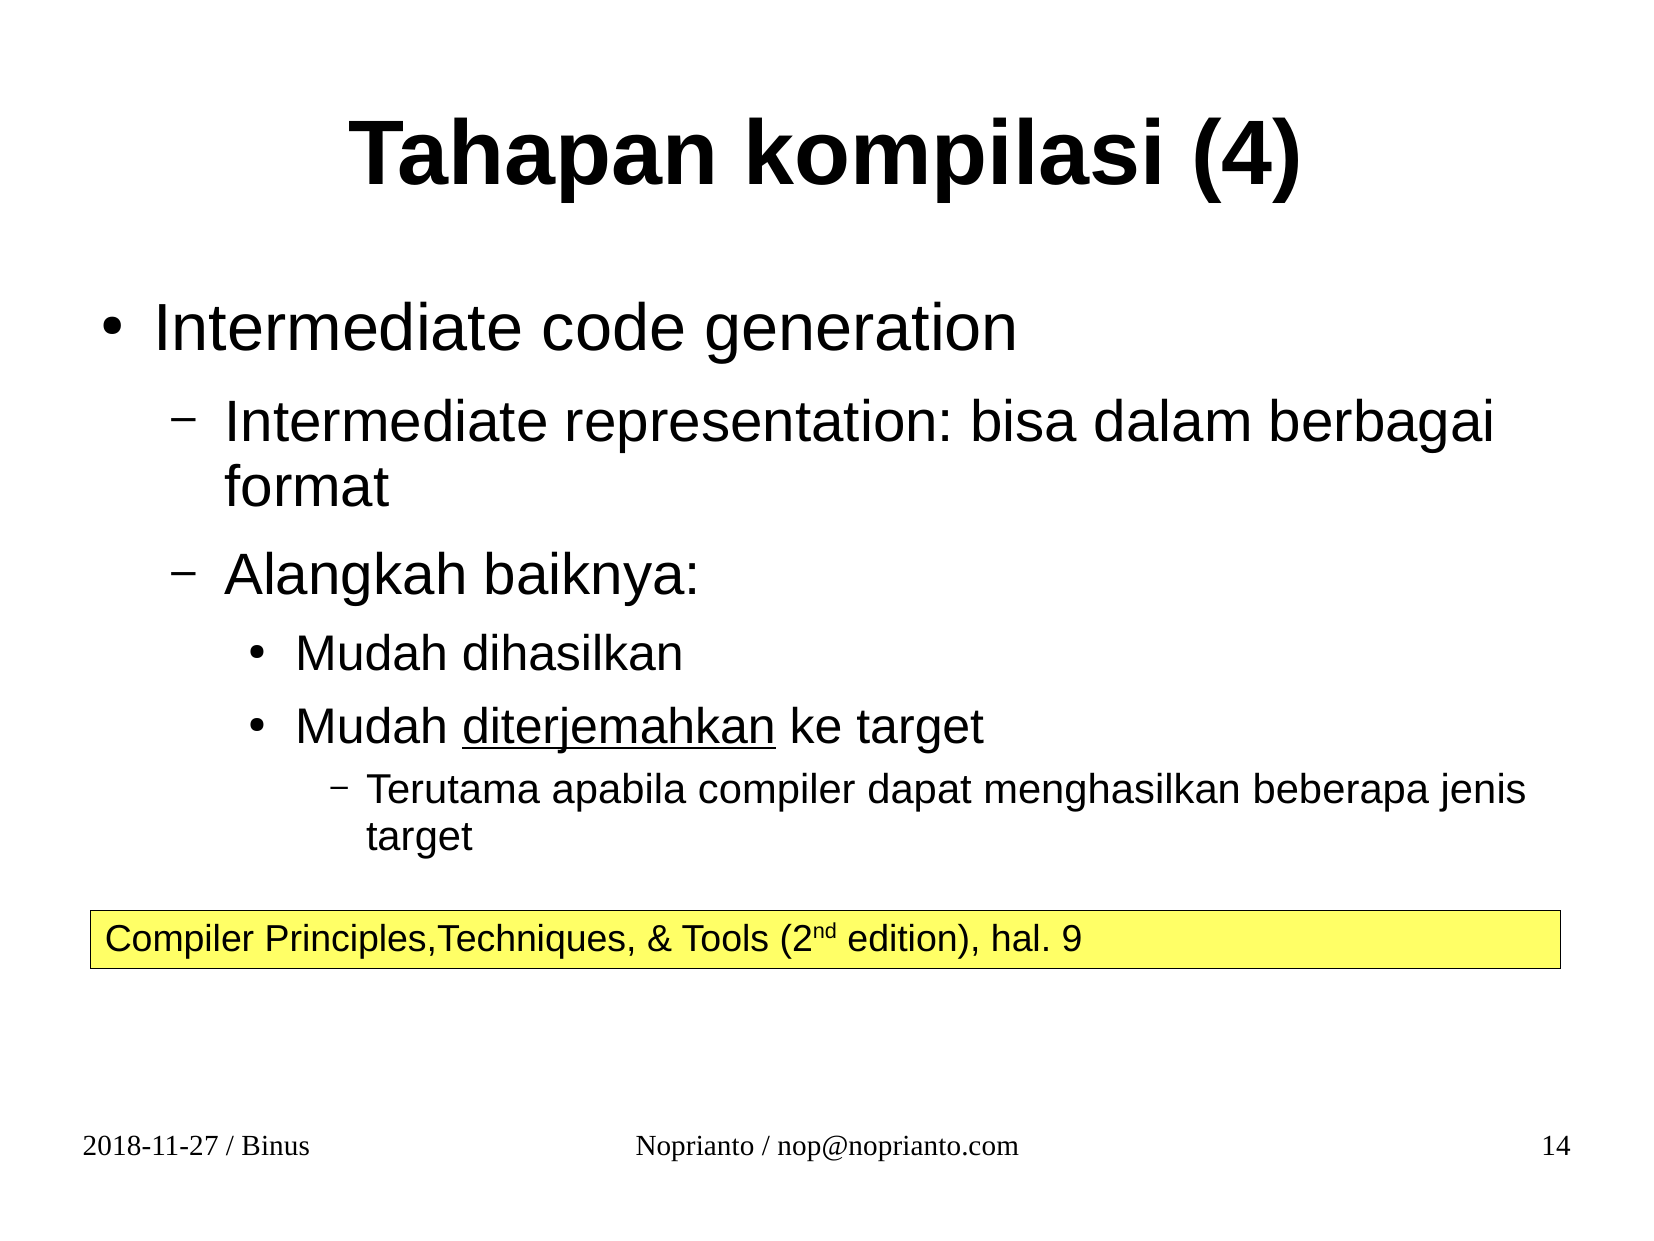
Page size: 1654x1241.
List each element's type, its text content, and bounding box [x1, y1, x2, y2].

list Intermediate code generation Intermediate representation: bisa dalam berbagai format Alangkah baiknya: Mudah dihasilkan Mudah diterjemahkan ke target Terutama apabila compiler dapat menghasilkan beberapa jenis target [82, 290, 1571, 1010]
text_box Compiler Principles,Techniques, & Tools (2nd edition), hal. 9 [90, 910, 1561, 969]
title Tahapan kompilasi (4) [82, 49, 1571, 257]
